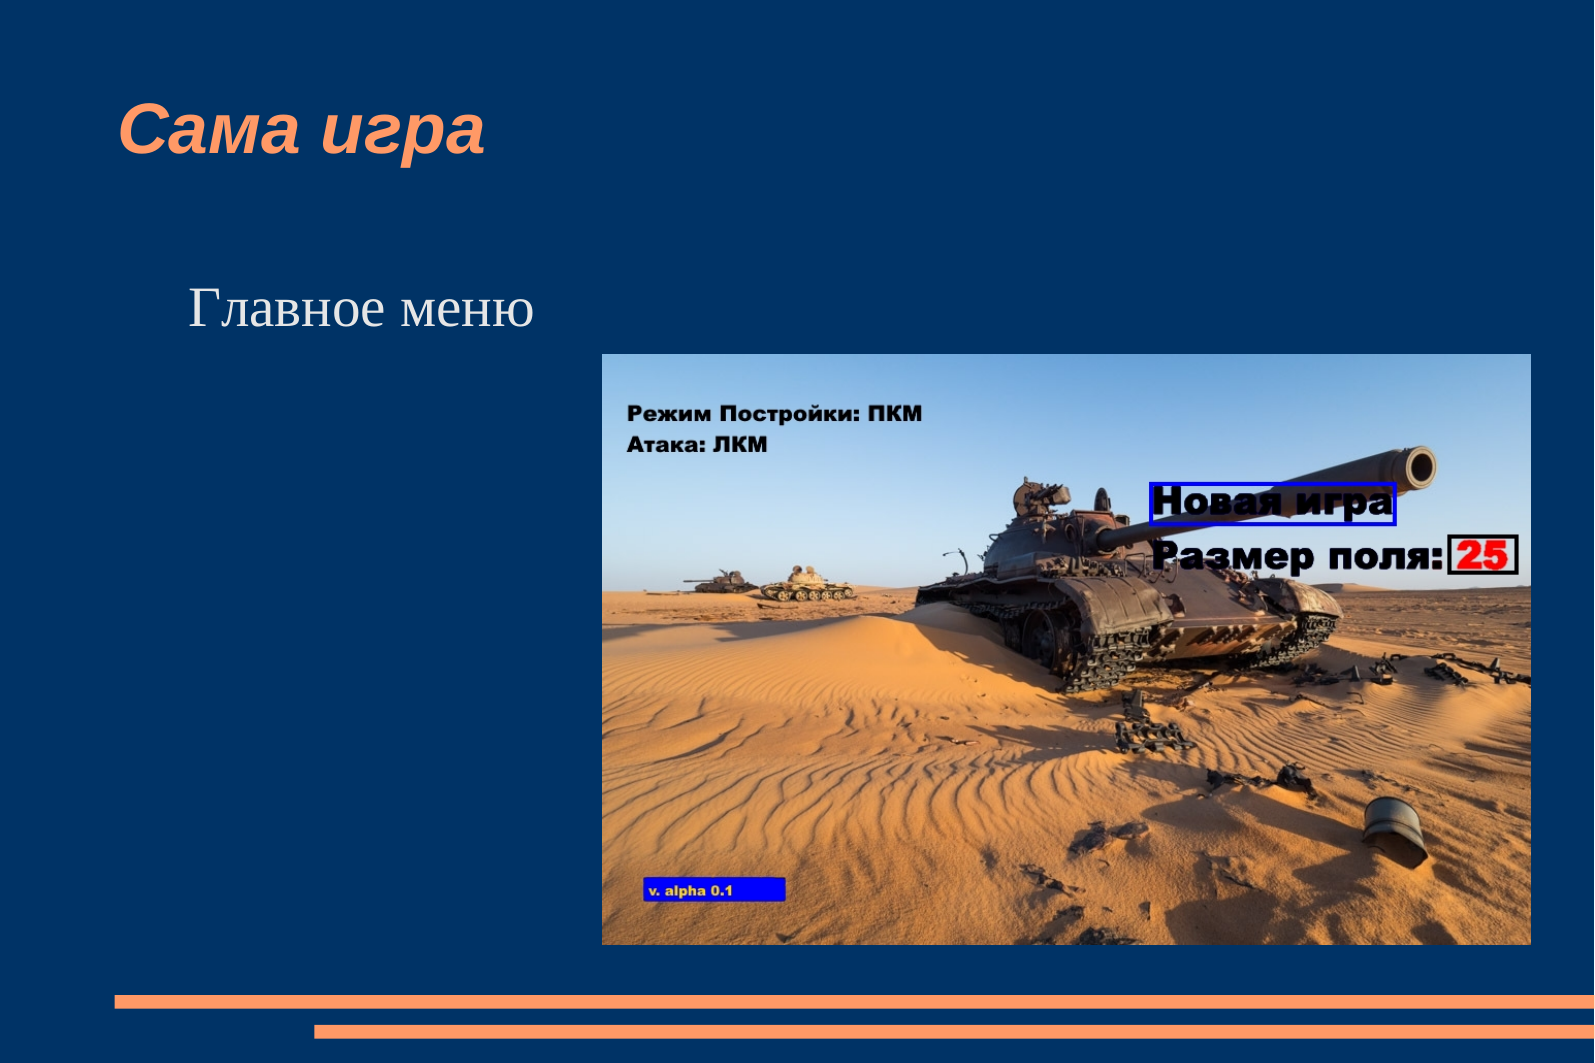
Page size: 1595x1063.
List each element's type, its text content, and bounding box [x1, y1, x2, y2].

title Сама игра [117, 39, 1479, 218]
picture [602, 354, 1531, 945]
list Главное меню [117, 276, 567, 367]
